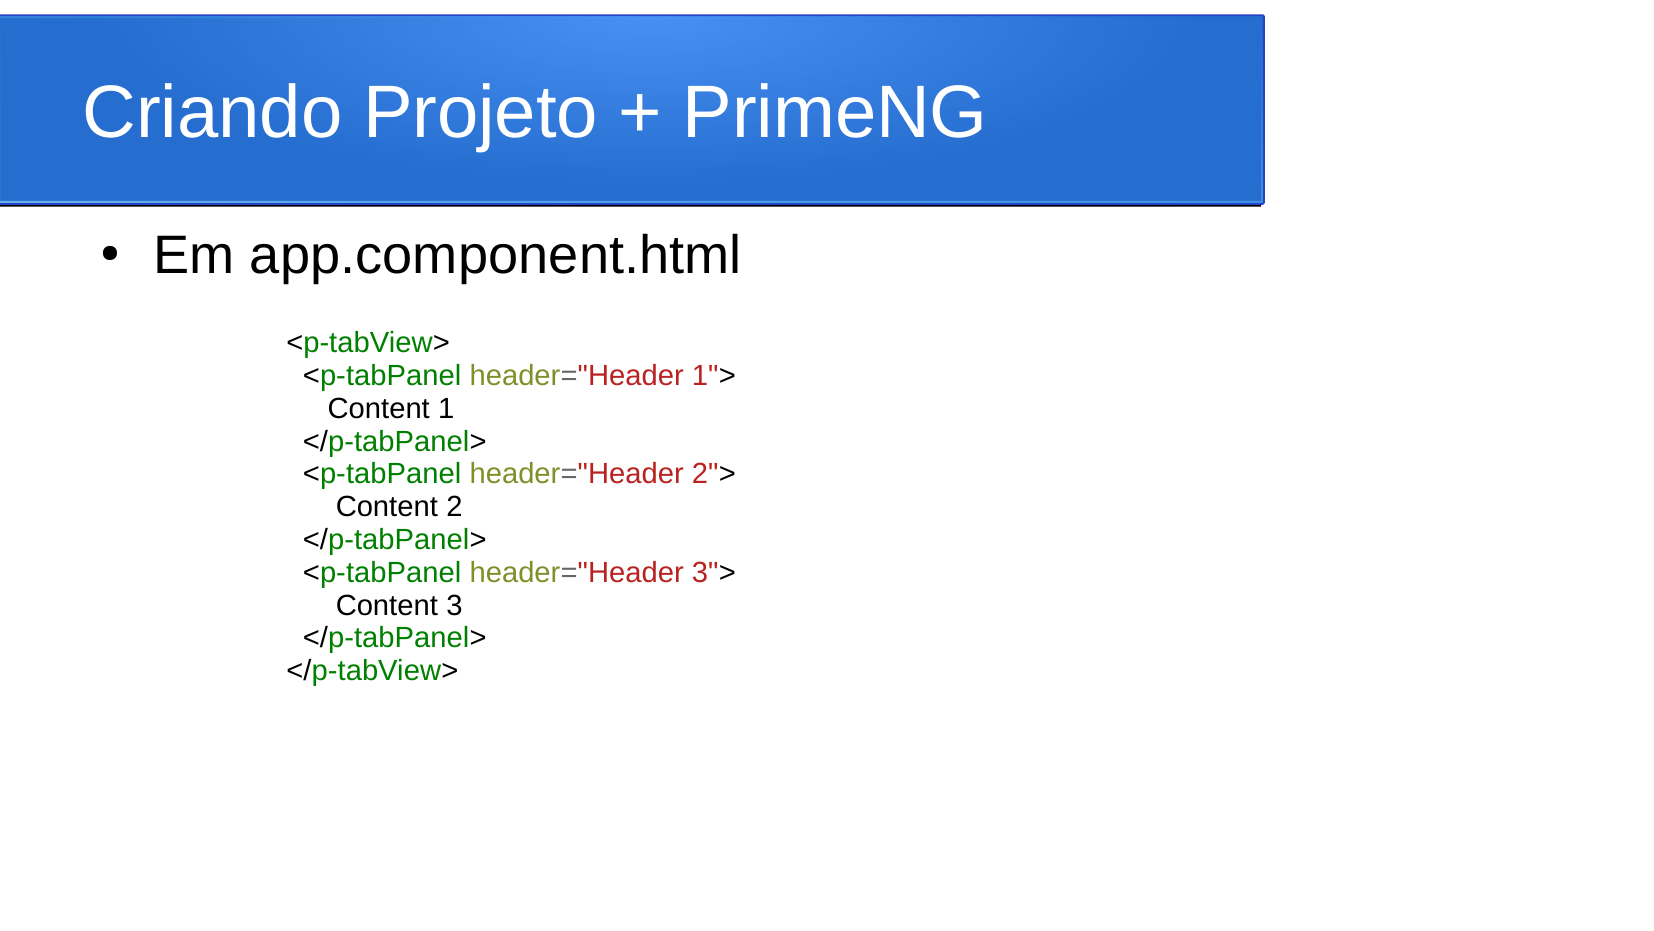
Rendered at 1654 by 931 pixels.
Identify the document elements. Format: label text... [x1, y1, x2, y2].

title Criando Projeto + PrimeNG [82, 35, 1235, 189]
list Em app.component.html [82, 224, 1571, 764]
text_box <p-tabView> <p-tabPanel header="Header 1"> Content 1 </p-tabPanel> <p-tabPanel header="Header 2"> Content 2 </p-tabPanel> <p-tabPanel header="Header 3"> Content 3 </p-tabPanel> </p-tabView> [271, 318, 815, 697]
